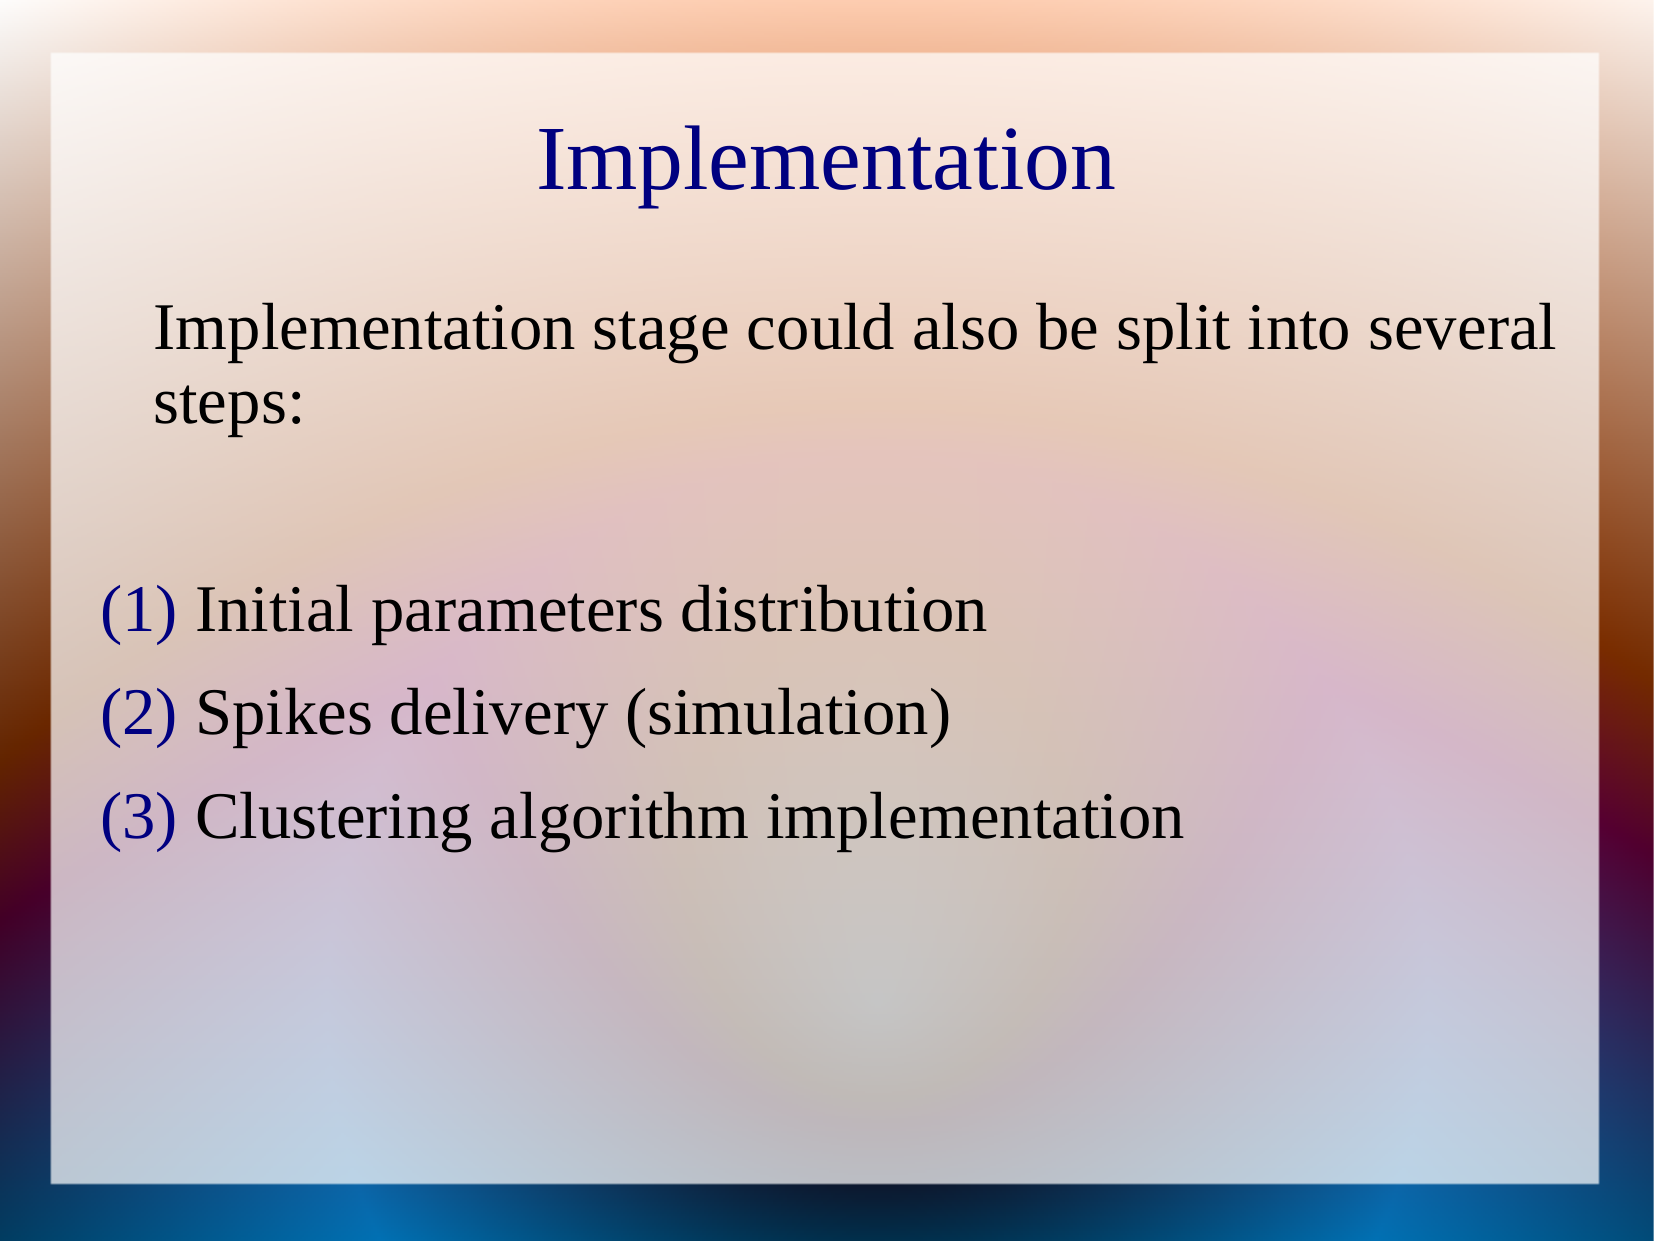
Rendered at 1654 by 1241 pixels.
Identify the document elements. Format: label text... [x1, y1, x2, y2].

title Implementation [82, 55, 1571, 263]
picture [0, 0, 1654, 1241]
list Implementation stage could also be split into several steps: Initial parameters distribution Spikes delivery (simulation) Clustering algorithm implementation [82, 290, 1571, 1010]
